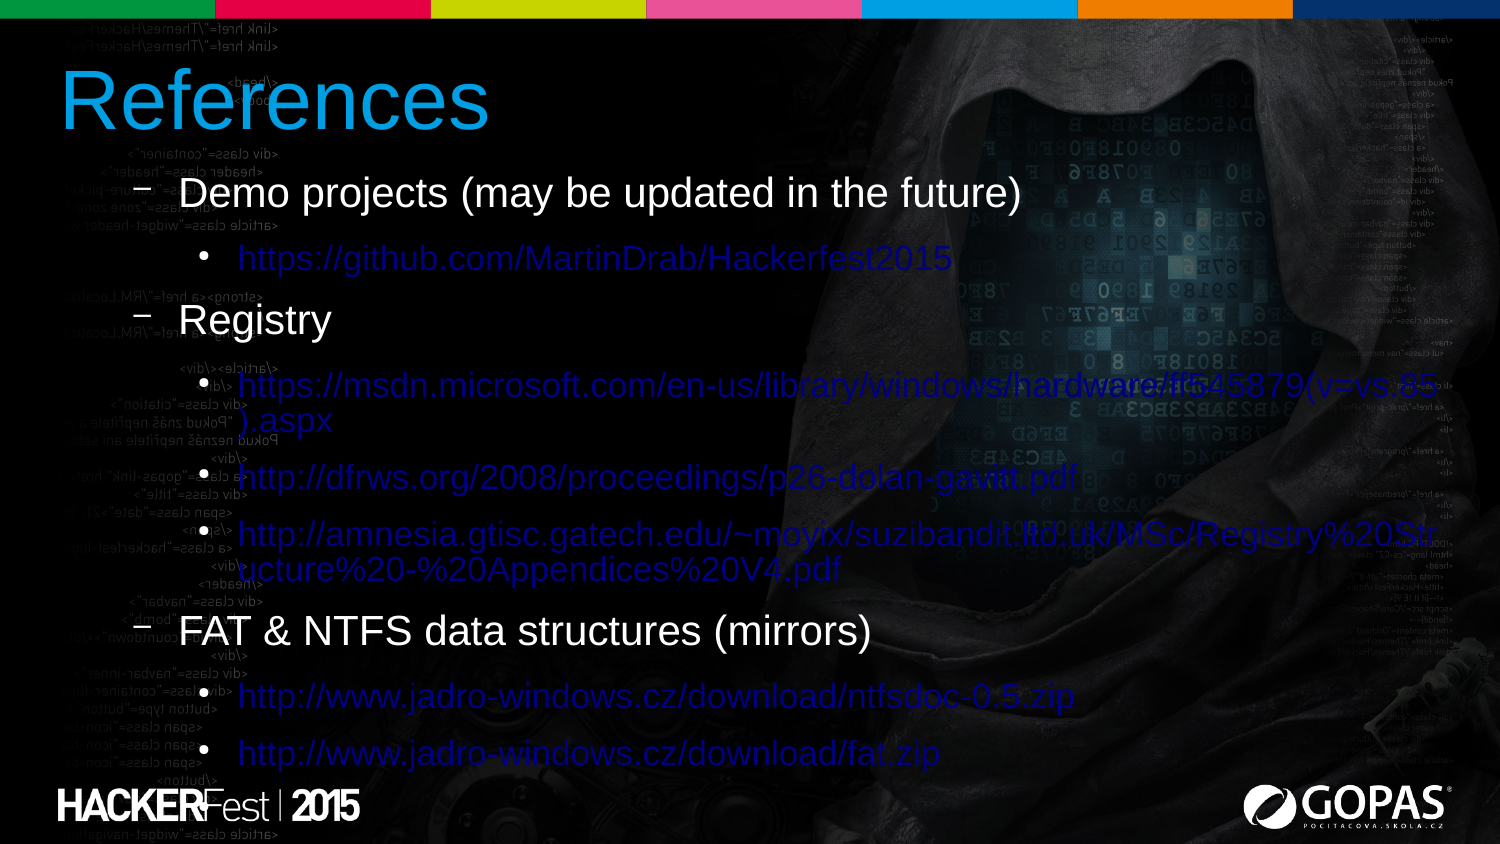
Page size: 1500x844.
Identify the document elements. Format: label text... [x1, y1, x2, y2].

title References [59, 44, 1445, 147]
picture [0, 19, 1500, 844]
list Demo projects (may be updated in the future) https://github.com/MartinDrab/Hackerfest2015 Registry https://msdn.microsoft.com/en-us/library/windows/hardware/ff545879(v=vs.85).aspx http://dfrws.org/2008/proceedings/p26-dolan-gavitt.pdf http://amnesia.gtisc.gatech.edu/~moyix/suzibandit.ltd.uk/MSc/Registry%20Structure%20-%20Appendices%20V4.pdf FAT & NTFS data structures (mirrors) http://www.jadro-windows.cz/download/ntfsdoc-0.5.zip http://www.jadro-windows.cz/download/fat.zip [59, 165, 1445, 763]
